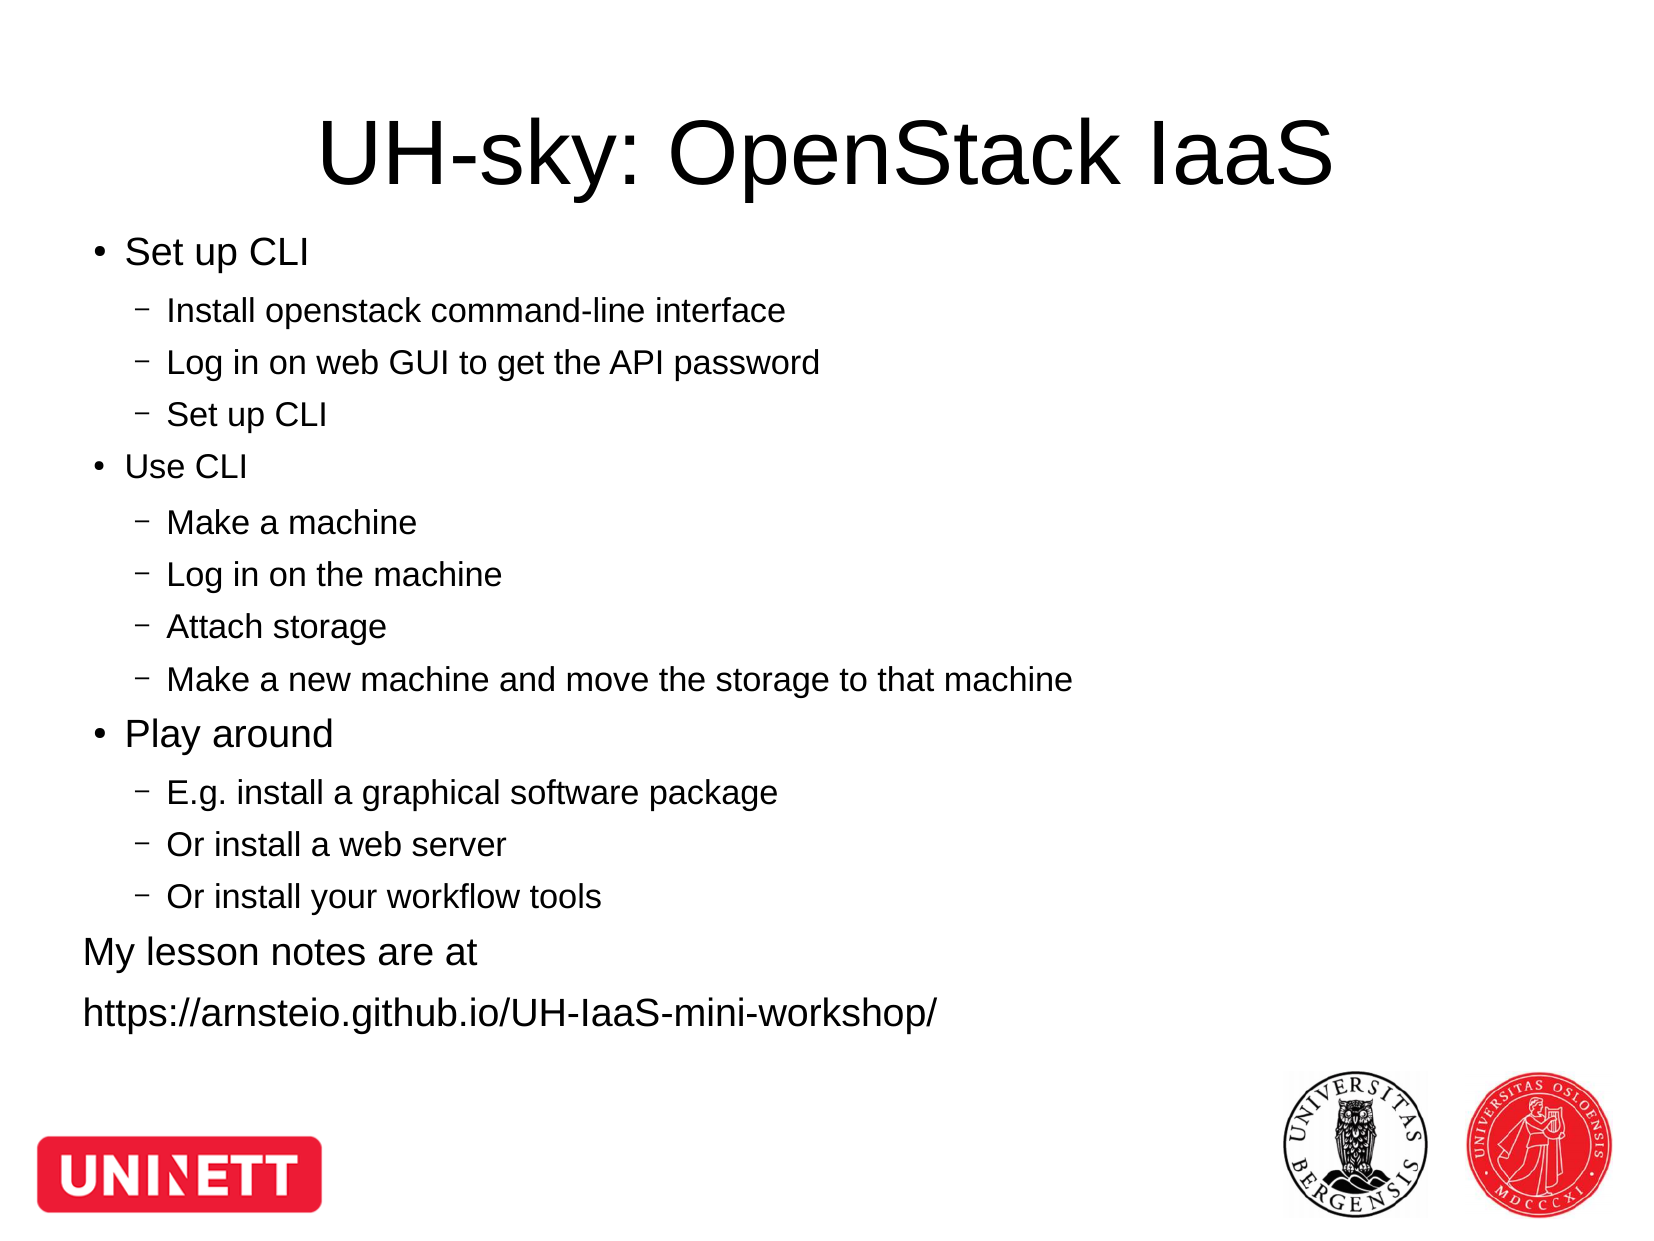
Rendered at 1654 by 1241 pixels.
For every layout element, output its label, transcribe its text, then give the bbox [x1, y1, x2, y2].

picture [1260, 1064, 1621, 1224]
title UH-sky: OpenStack IaaS [82, 49, 1571, 229]
picture [0, 1017, 390, 1241]
list Set up CLI Install openstack command-line interface Log in on web GUI to get the API password Set up CLI Use CLI Make a machine Log in on the machine Attach storage Make a new machine and move the storage to that machine Play around E.g. install a graphical software package Or install a web server Or install your workflow tools My lesson notes are at https://arnsteio.github.io/UH-IaaS-mini-workshop/ [82, 229, 1571, 1051]
